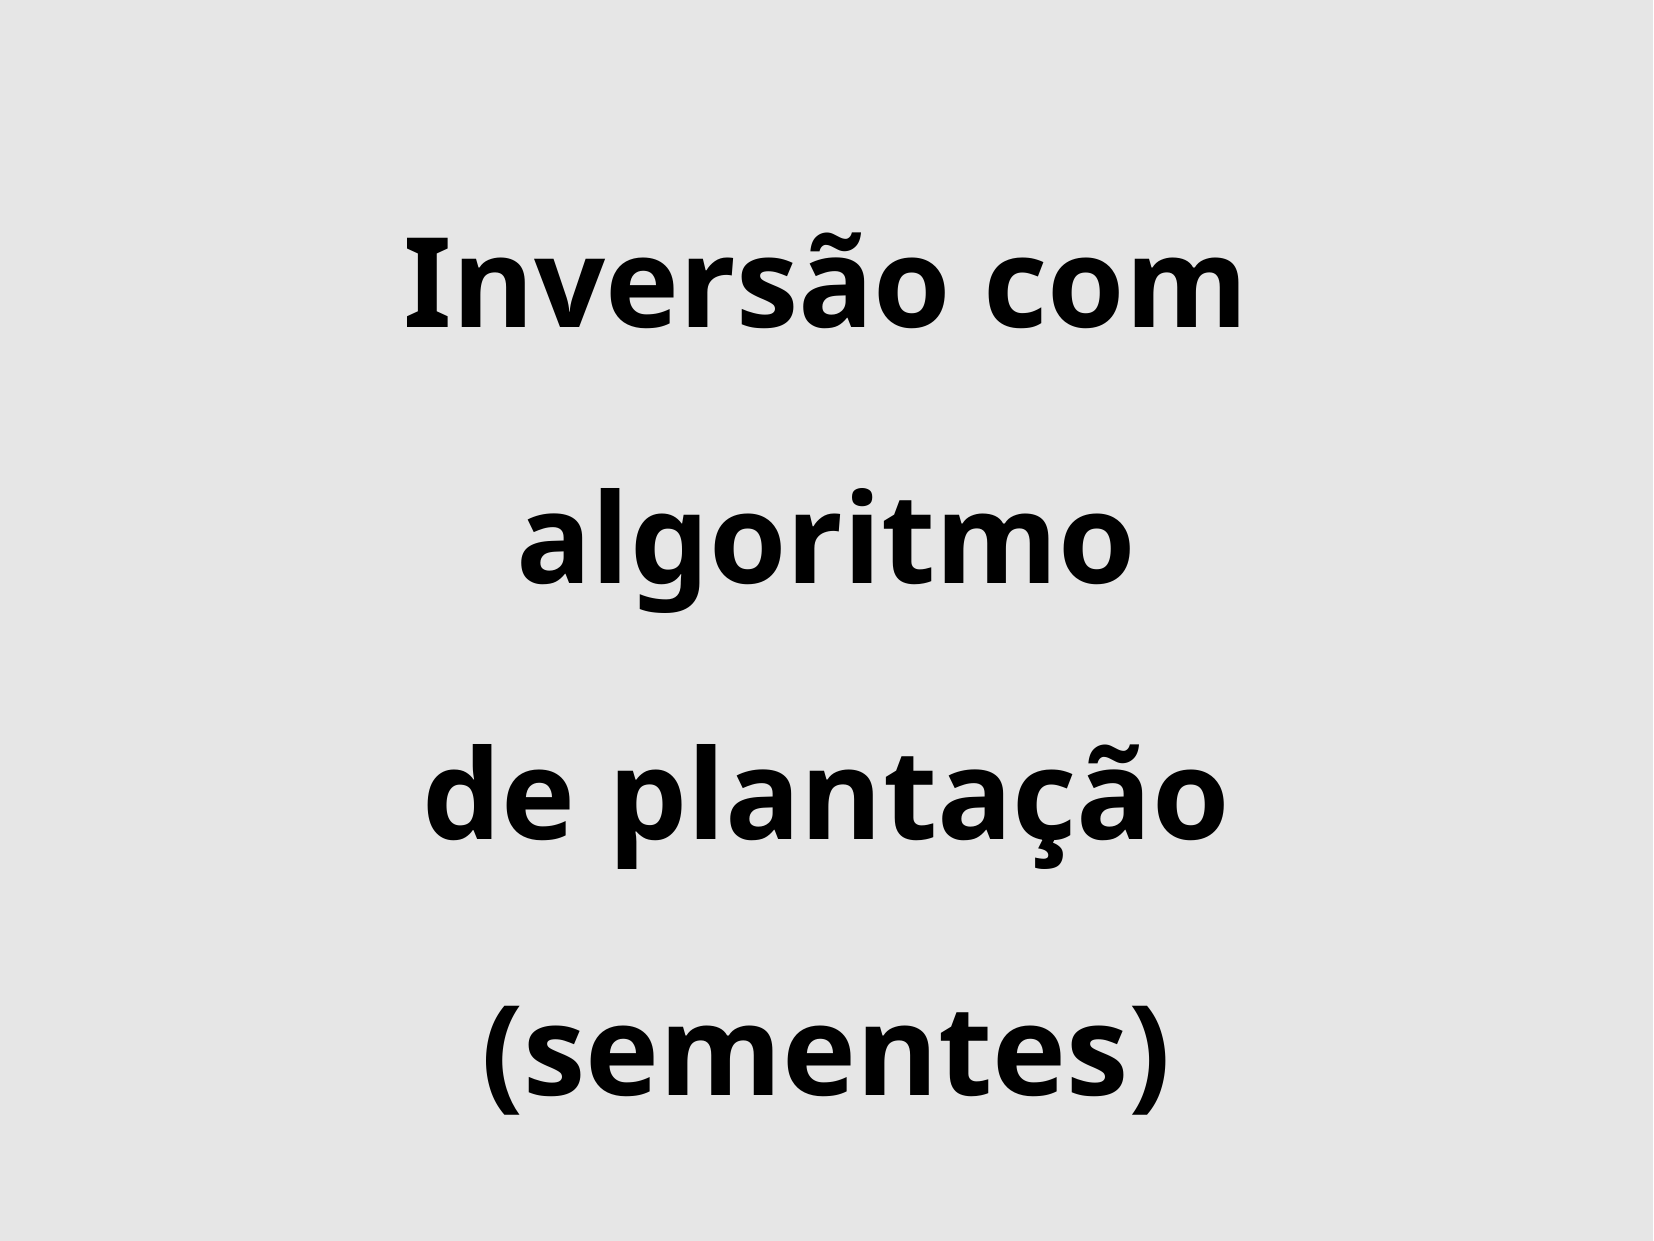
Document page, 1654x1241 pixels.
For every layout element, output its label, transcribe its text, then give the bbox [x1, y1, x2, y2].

title Inversão com algoritmo de plantação (sementes) [82, 444, 1571, 796]
